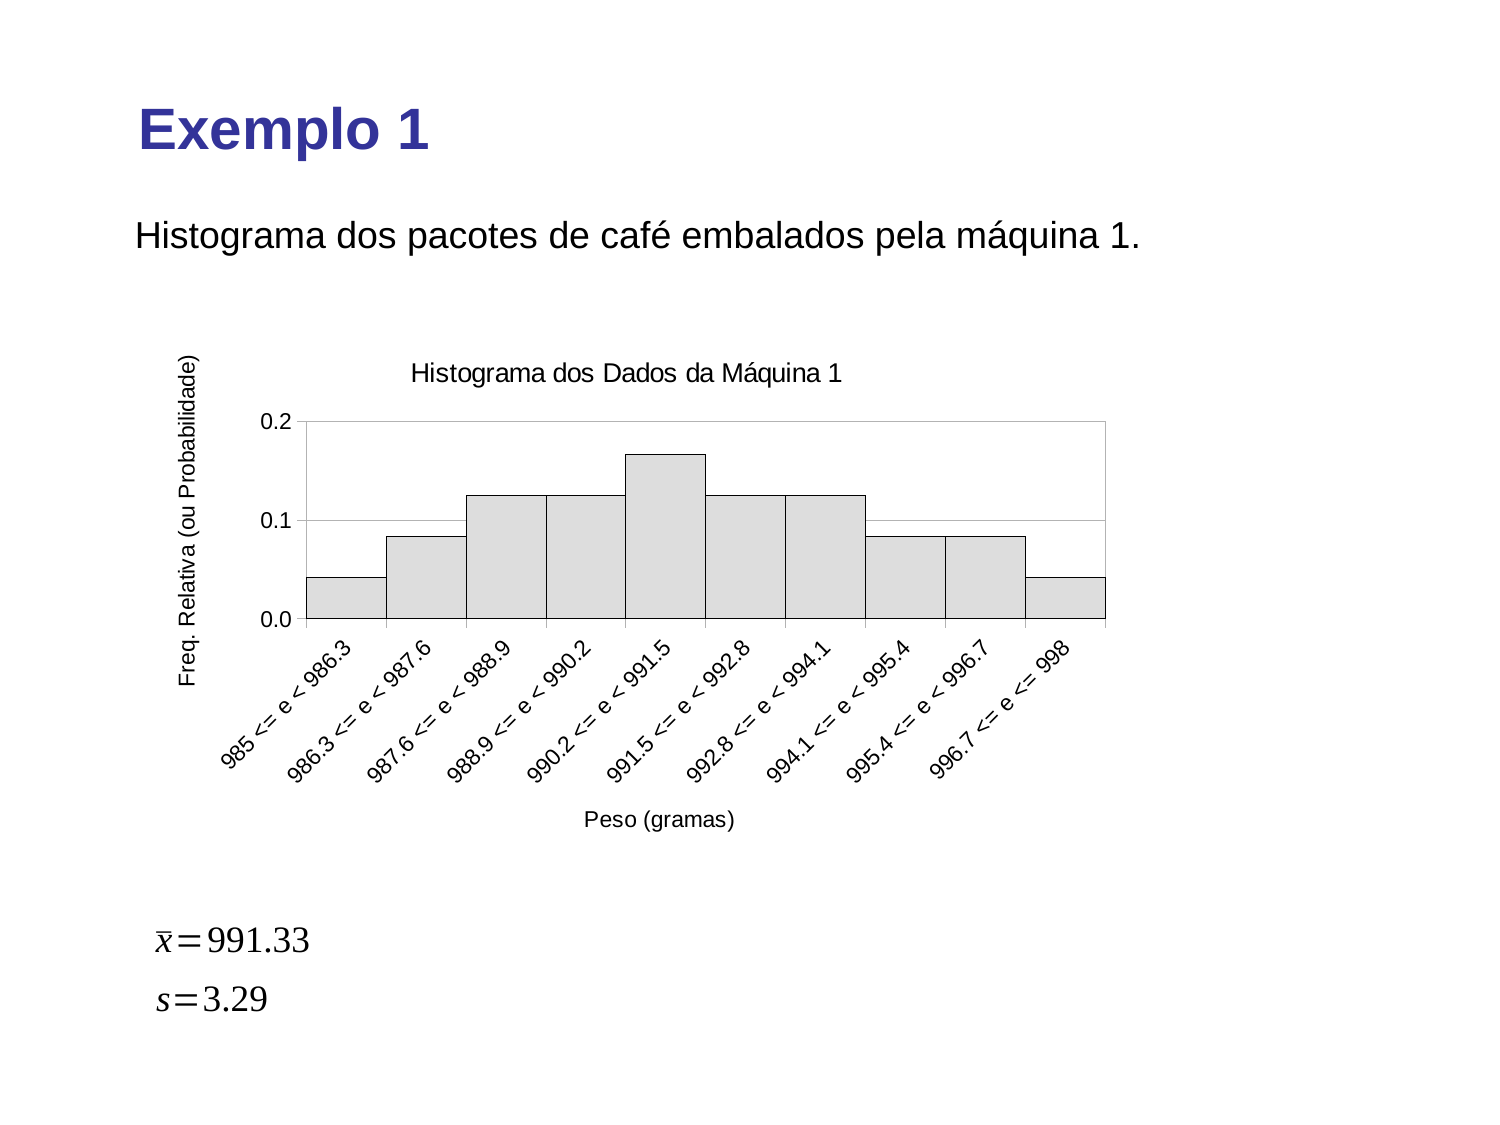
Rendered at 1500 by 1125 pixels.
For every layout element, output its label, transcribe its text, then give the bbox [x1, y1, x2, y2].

chart [127, 332, 1126, 865]
chart [148, 920, 316, 962]
text_box Exemplo 1 [123, 84, 1400, 179]
chart [148, 979, 275, 1021]
text_box Histograma dos pacotes de café embalados pela máquina 1. [120, 203, 1362, 286]
